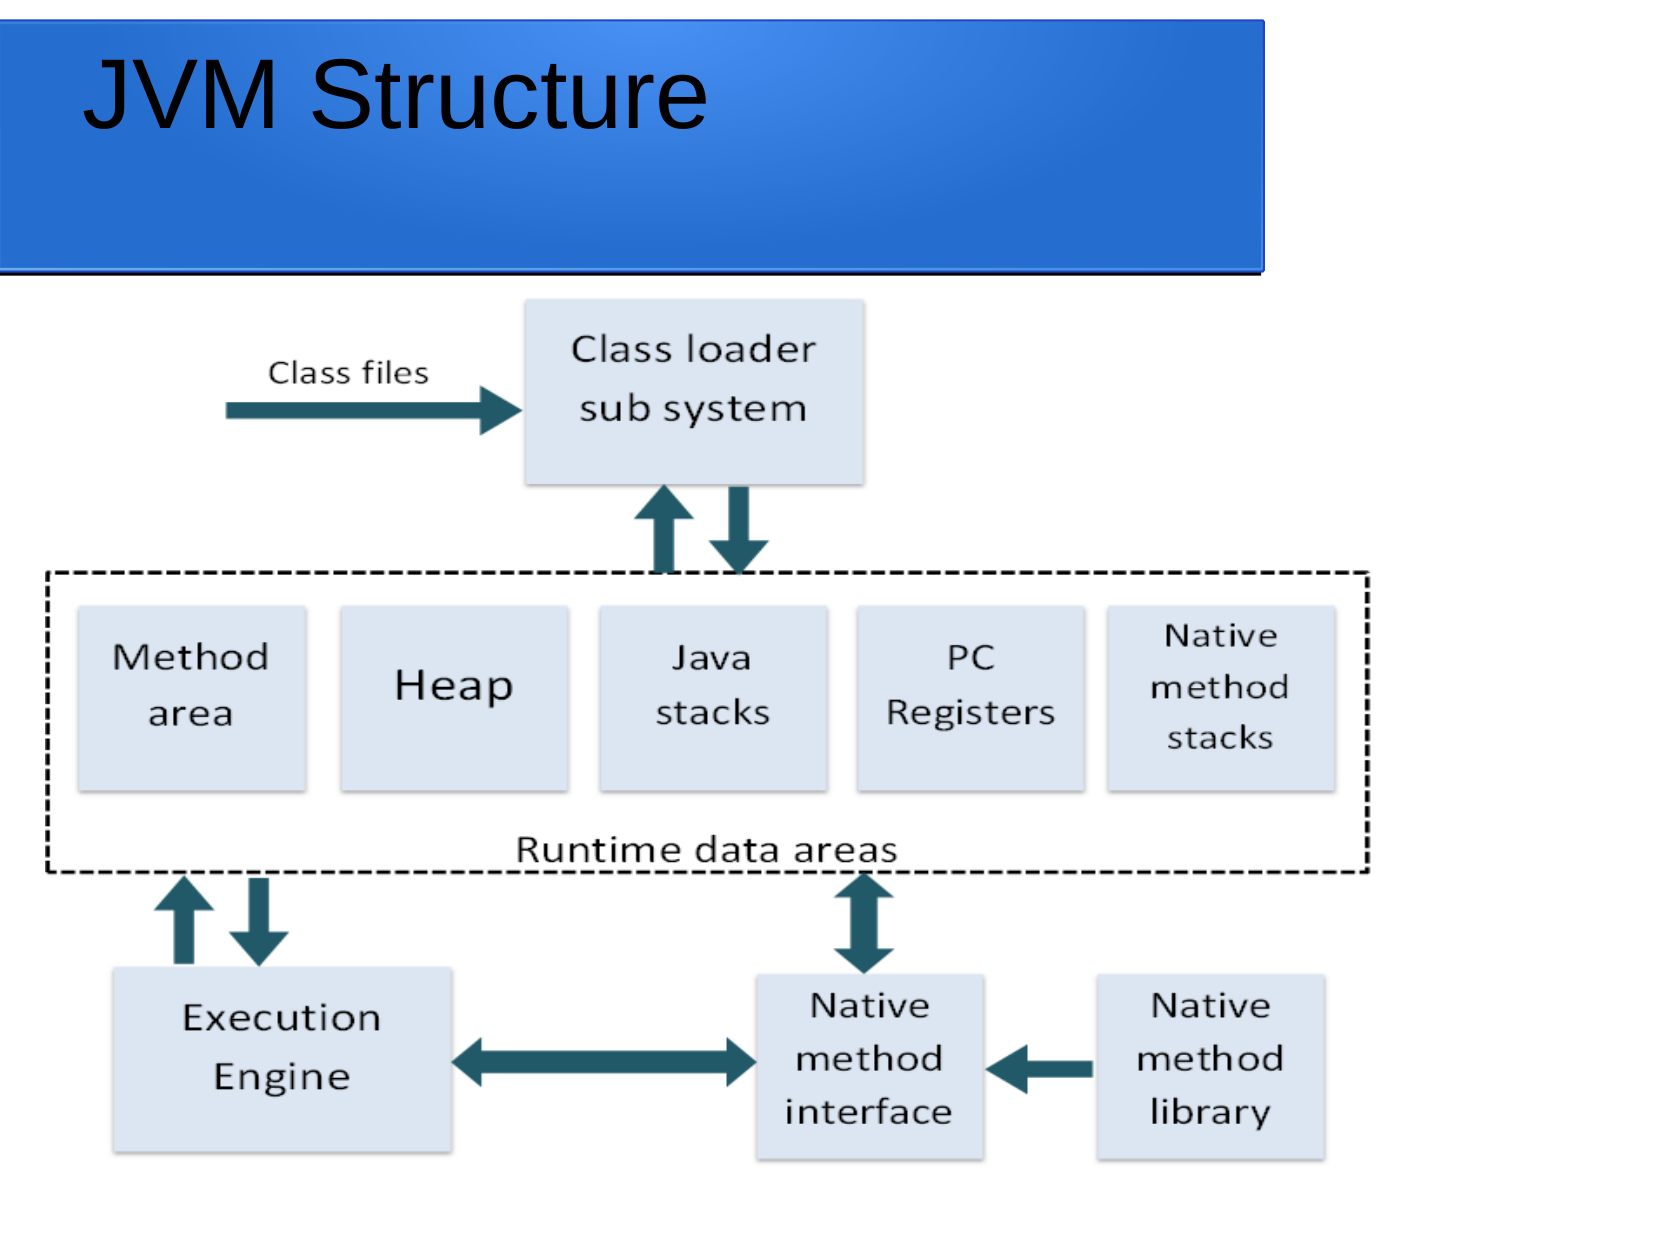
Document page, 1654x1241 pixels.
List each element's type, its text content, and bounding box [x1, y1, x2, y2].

title JVM Structure [82, 38, 1235, 261]
picture [45, 296, 1381, 1171]
